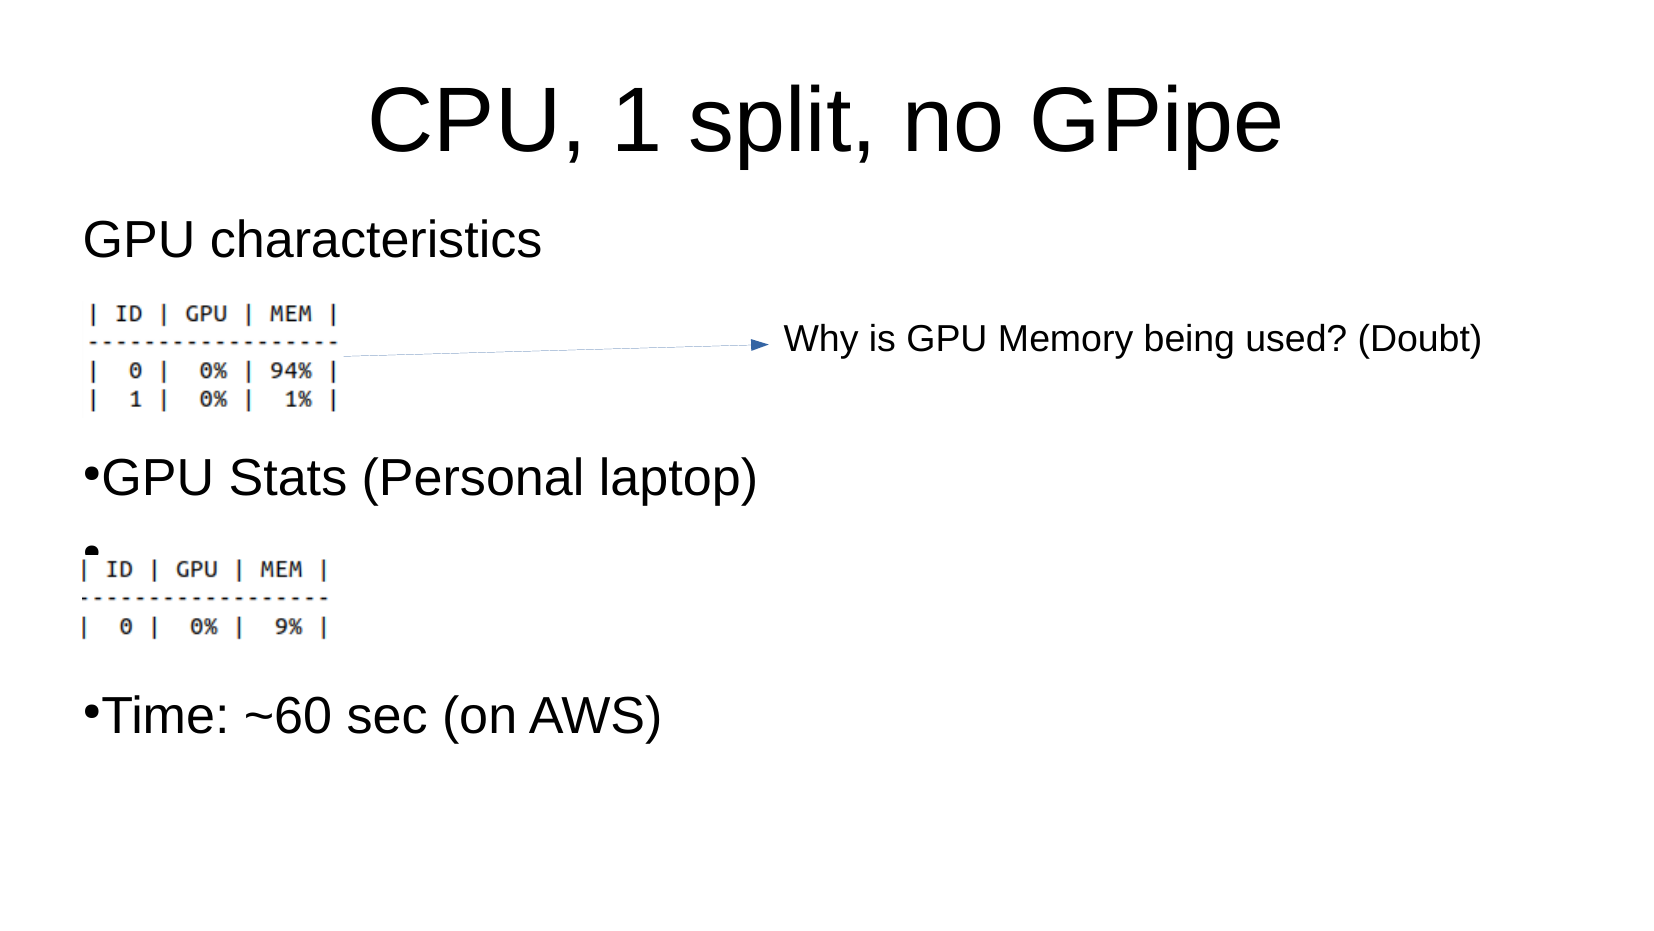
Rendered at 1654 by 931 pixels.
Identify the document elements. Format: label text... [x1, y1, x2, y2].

title CPU, 1 split, no GPipe [82, 37, 1571, 193]
list GPU characteristics GPU Stats (Personal laptop) Time: ~60 sec (on AWS) [82, 217, 1571, 758]
picture [82, 555, 336, 644]
text_box Why is GPU Memory being used? (Doubt) [768, 310, 1490, 409]
picture [82, 301, 344, 418]
